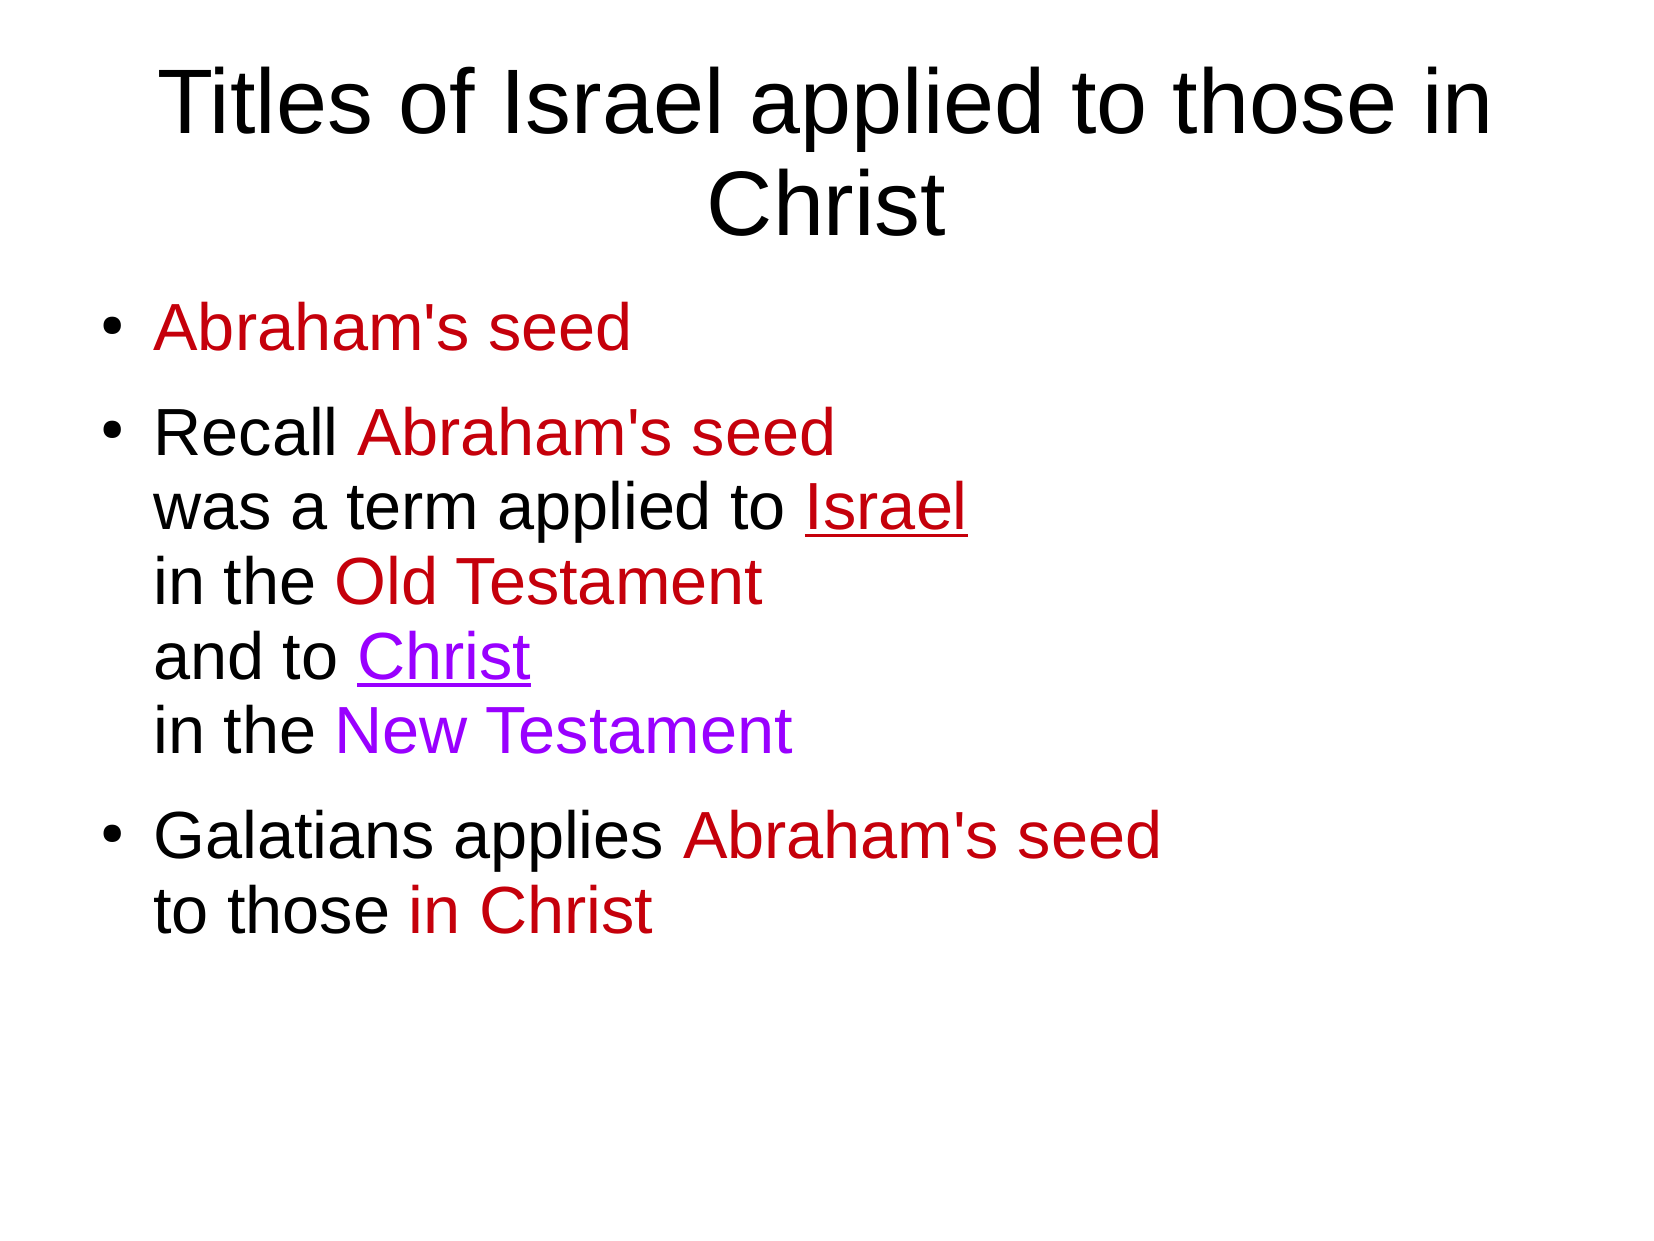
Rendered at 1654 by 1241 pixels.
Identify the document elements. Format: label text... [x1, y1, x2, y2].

title Titles of Israel applied to those in Christ [82, 49, 1571, 257]
list Abraham's seed Recall Abraham's seed was a term applied to Israel in the Old Testament and to Christ in the New Testament Galatians applies Abraham's seed to those in Christ [82, 290, 1571, 1109]
